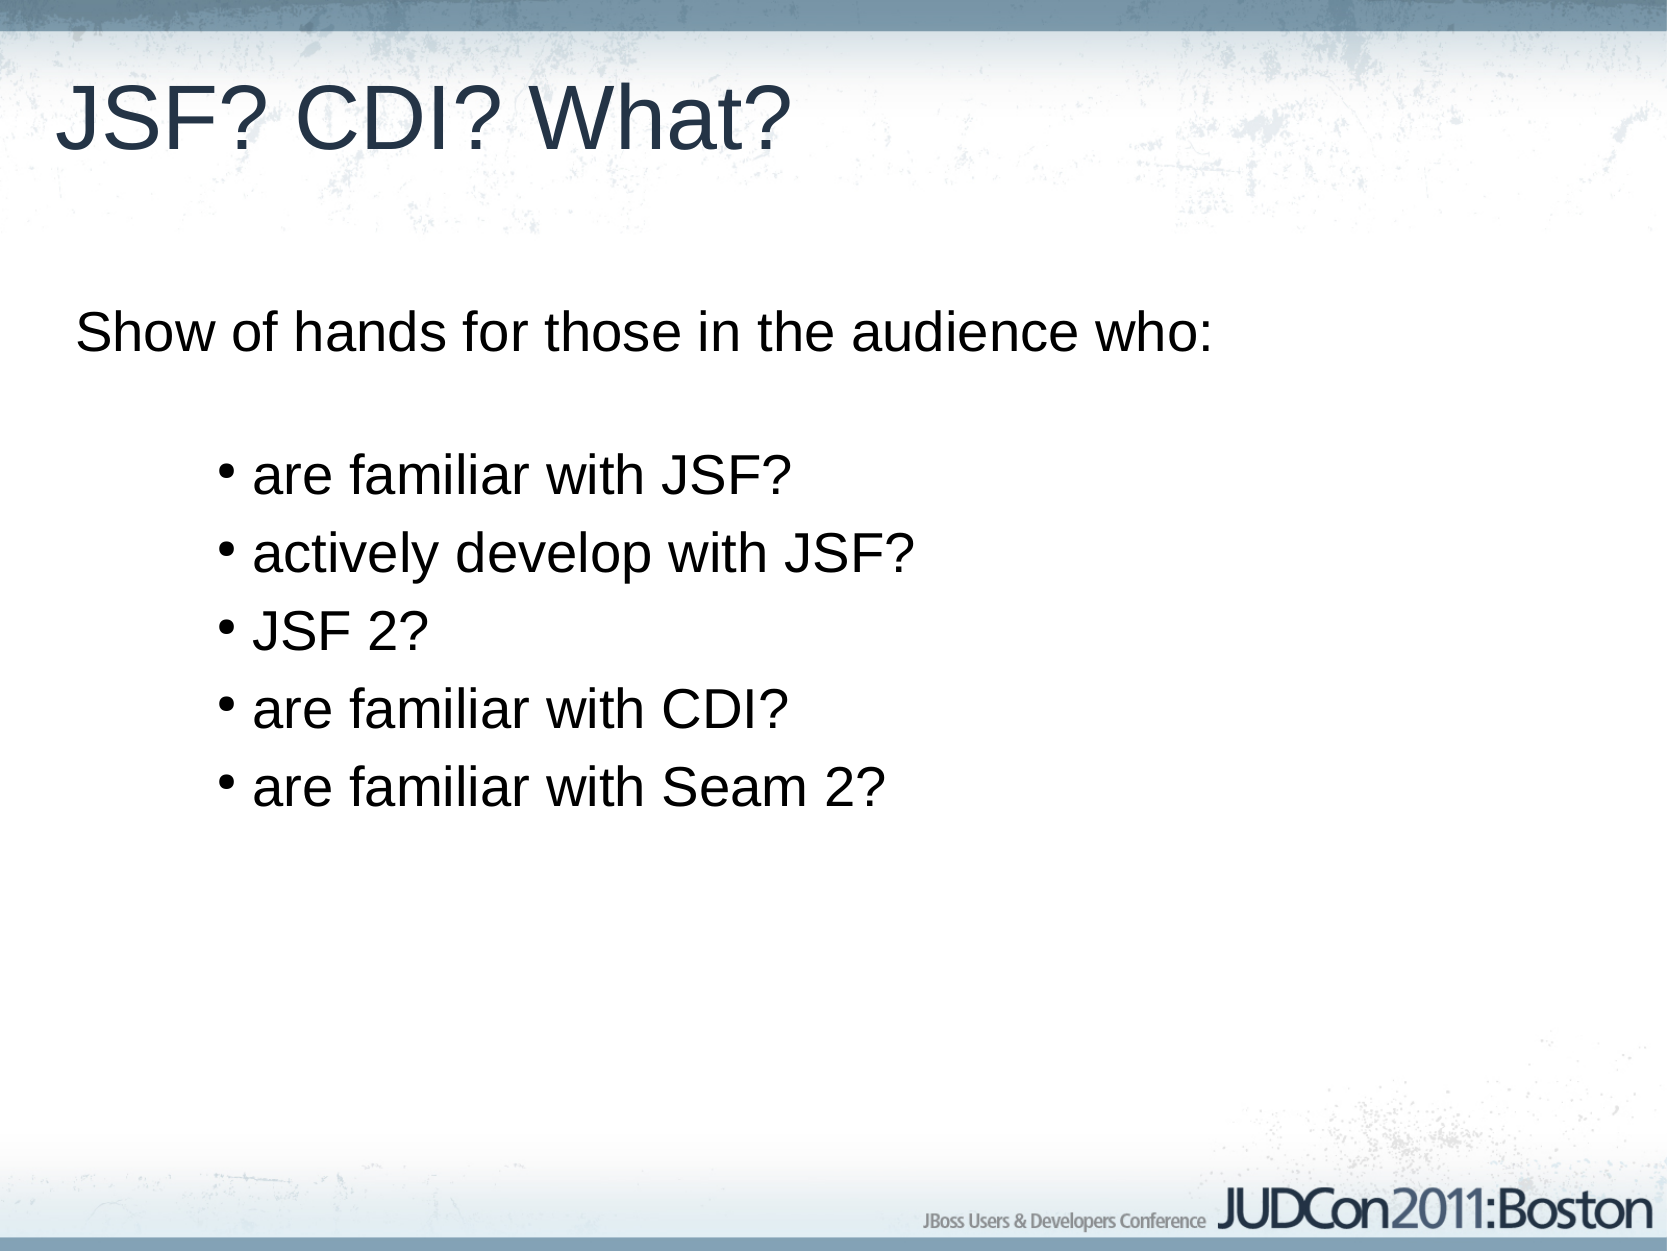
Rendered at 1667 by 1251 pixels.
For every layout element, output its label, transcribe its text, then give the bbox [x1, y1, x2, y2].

title JSF? CDI? What? [40, 50, 1627, 216]
picture [0, 0, 1667, 1251]
list Show of hands for those in the audience who: are familiar with JSF? actively develop with JSF? JSF 2? are familiar with CDI? are familiar with Seam 2? [75, 300, 1412, 1103]
